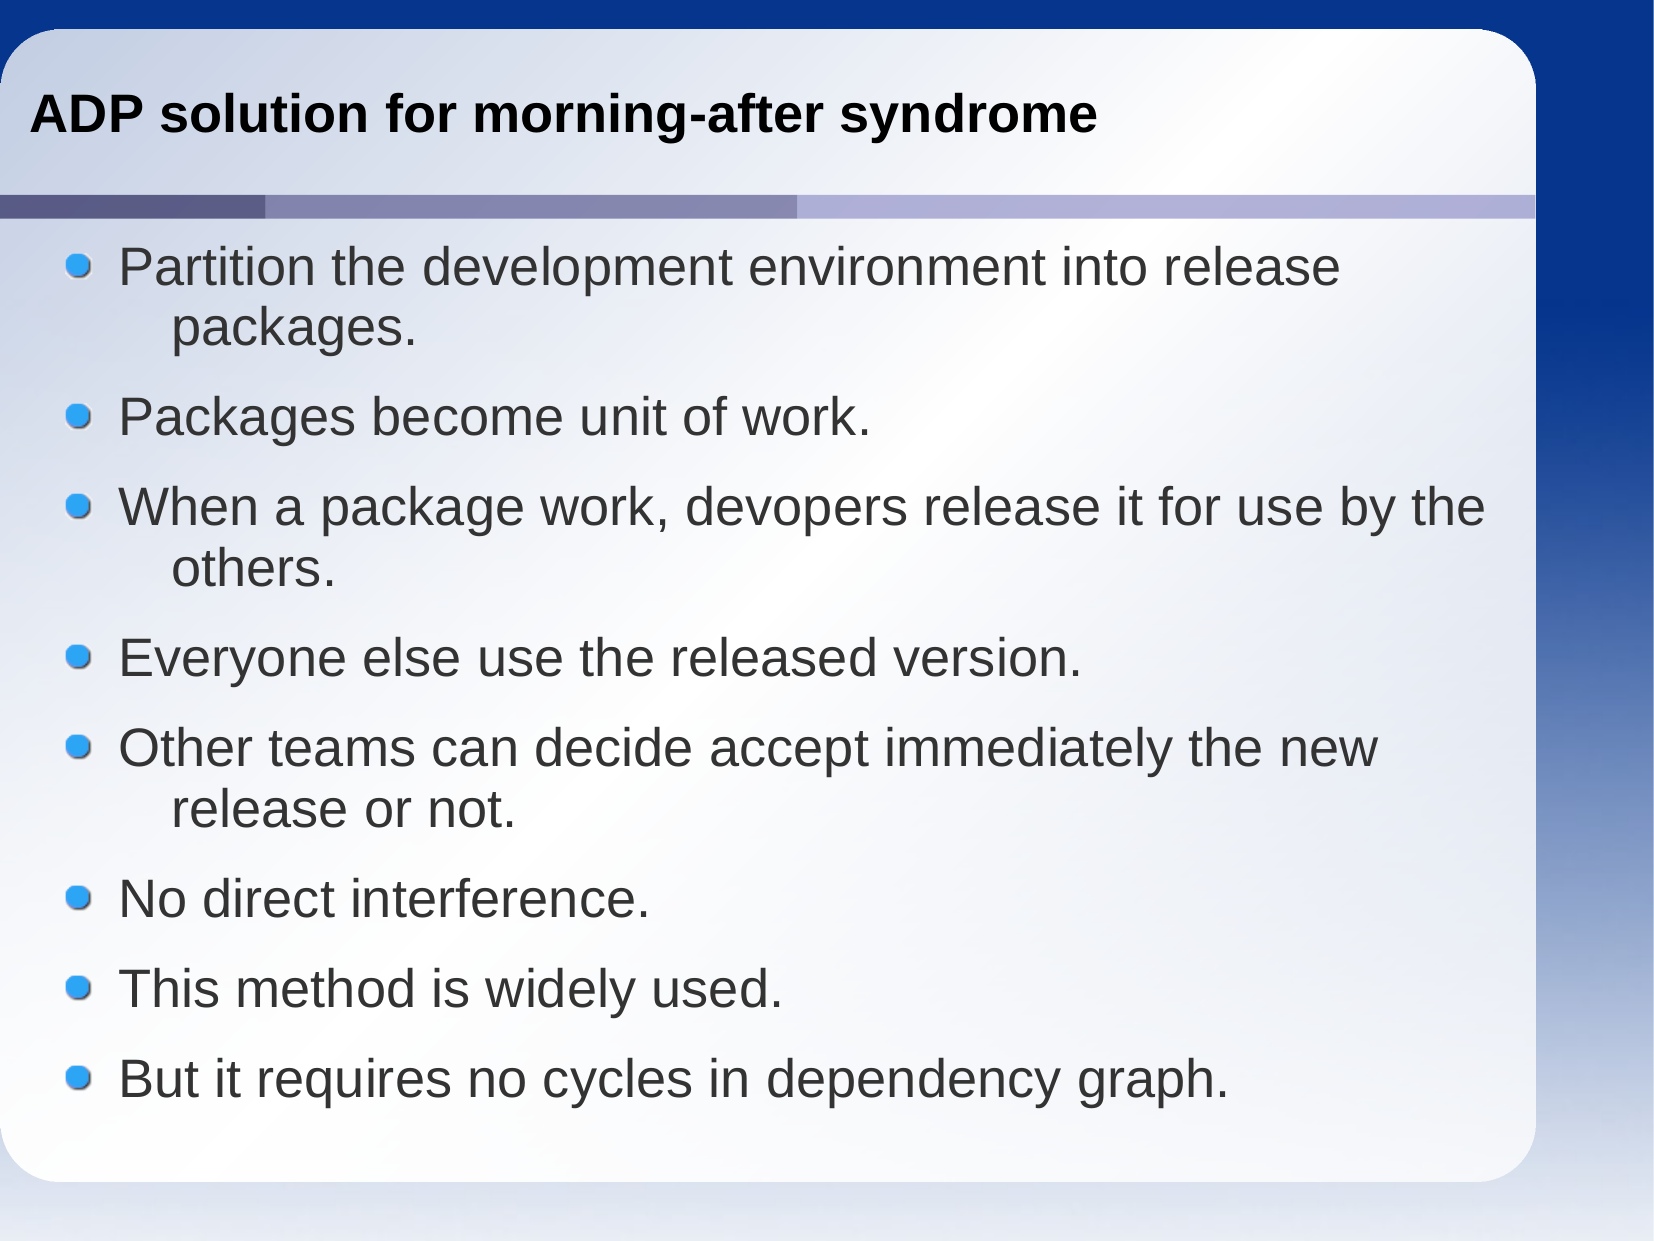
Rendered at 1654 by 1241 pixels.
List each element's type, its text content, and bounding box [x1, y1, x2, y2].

picture [0, 0, 1654, 1241]
title ADP solution for morning-after syndrome [29, 49, 1506, 178]
list Partition the development environment into release packages. Packages become unit of work. When a package work, devopers release it for use by the others. Everyone else use the released version. Other teams can decide accept immediately the new release or not. No direct interference. This method is widely used. But it requires no cycles in dependency graph. [29, 236, 1506, 1152]
